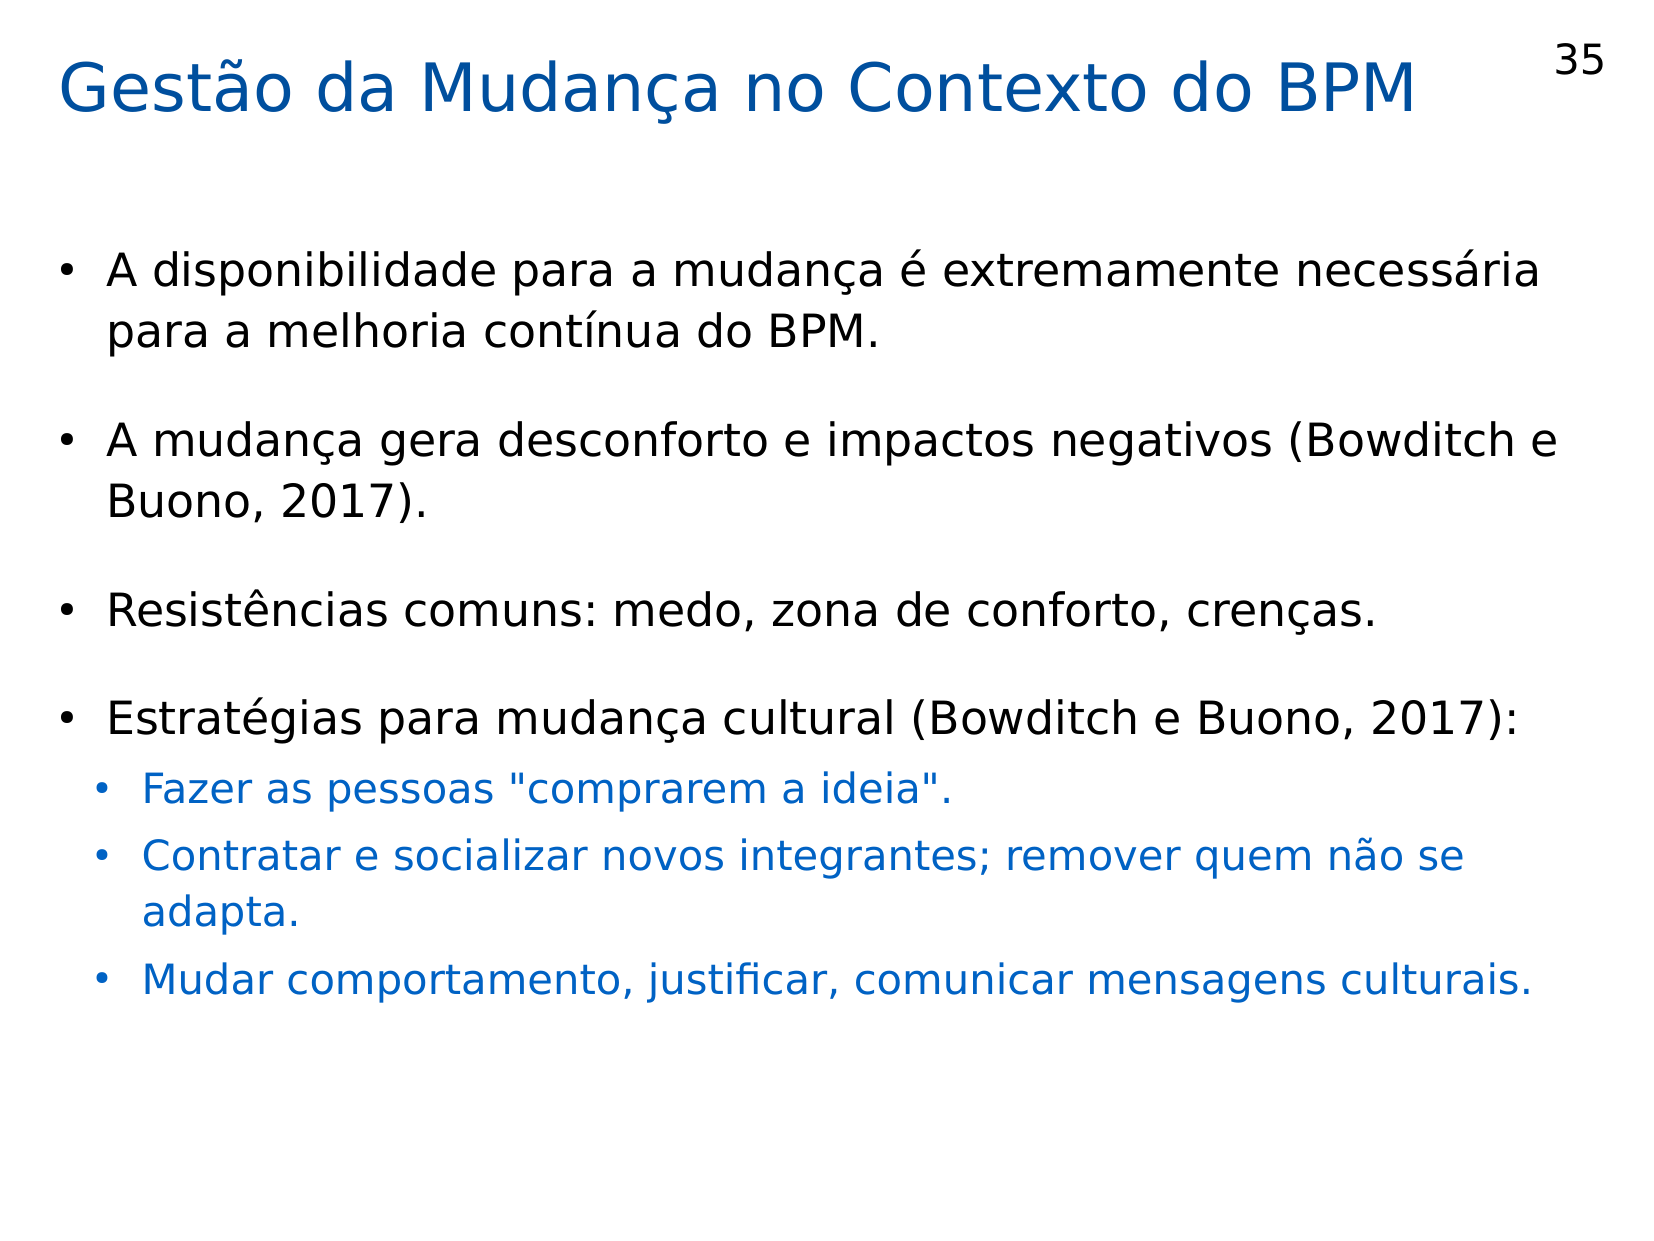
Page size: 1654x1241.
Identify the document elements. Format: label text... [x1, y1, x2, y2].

list A disponibilidade para a mudança é extremamente necessária para a melhoria contínua do BPM. A mudança gera desconforto e impactos negativos (Bowditch e Buono, 2017). Resistências comuns: medo, zona de conforto, crenças. Estratégias para mudança cultural (Bowditch e Buono, 2017): Fazer as pessoas "comprarem a ideia". Contratar e socializar novos integrantes; remover quem não se adapta. Mudar comportamento, justificar, comunicar mensagens culturais. [59, 236, 1595, 1211]
title Gestão da Mudança no Contexto do BPM [59, 29, 1506, 148]
